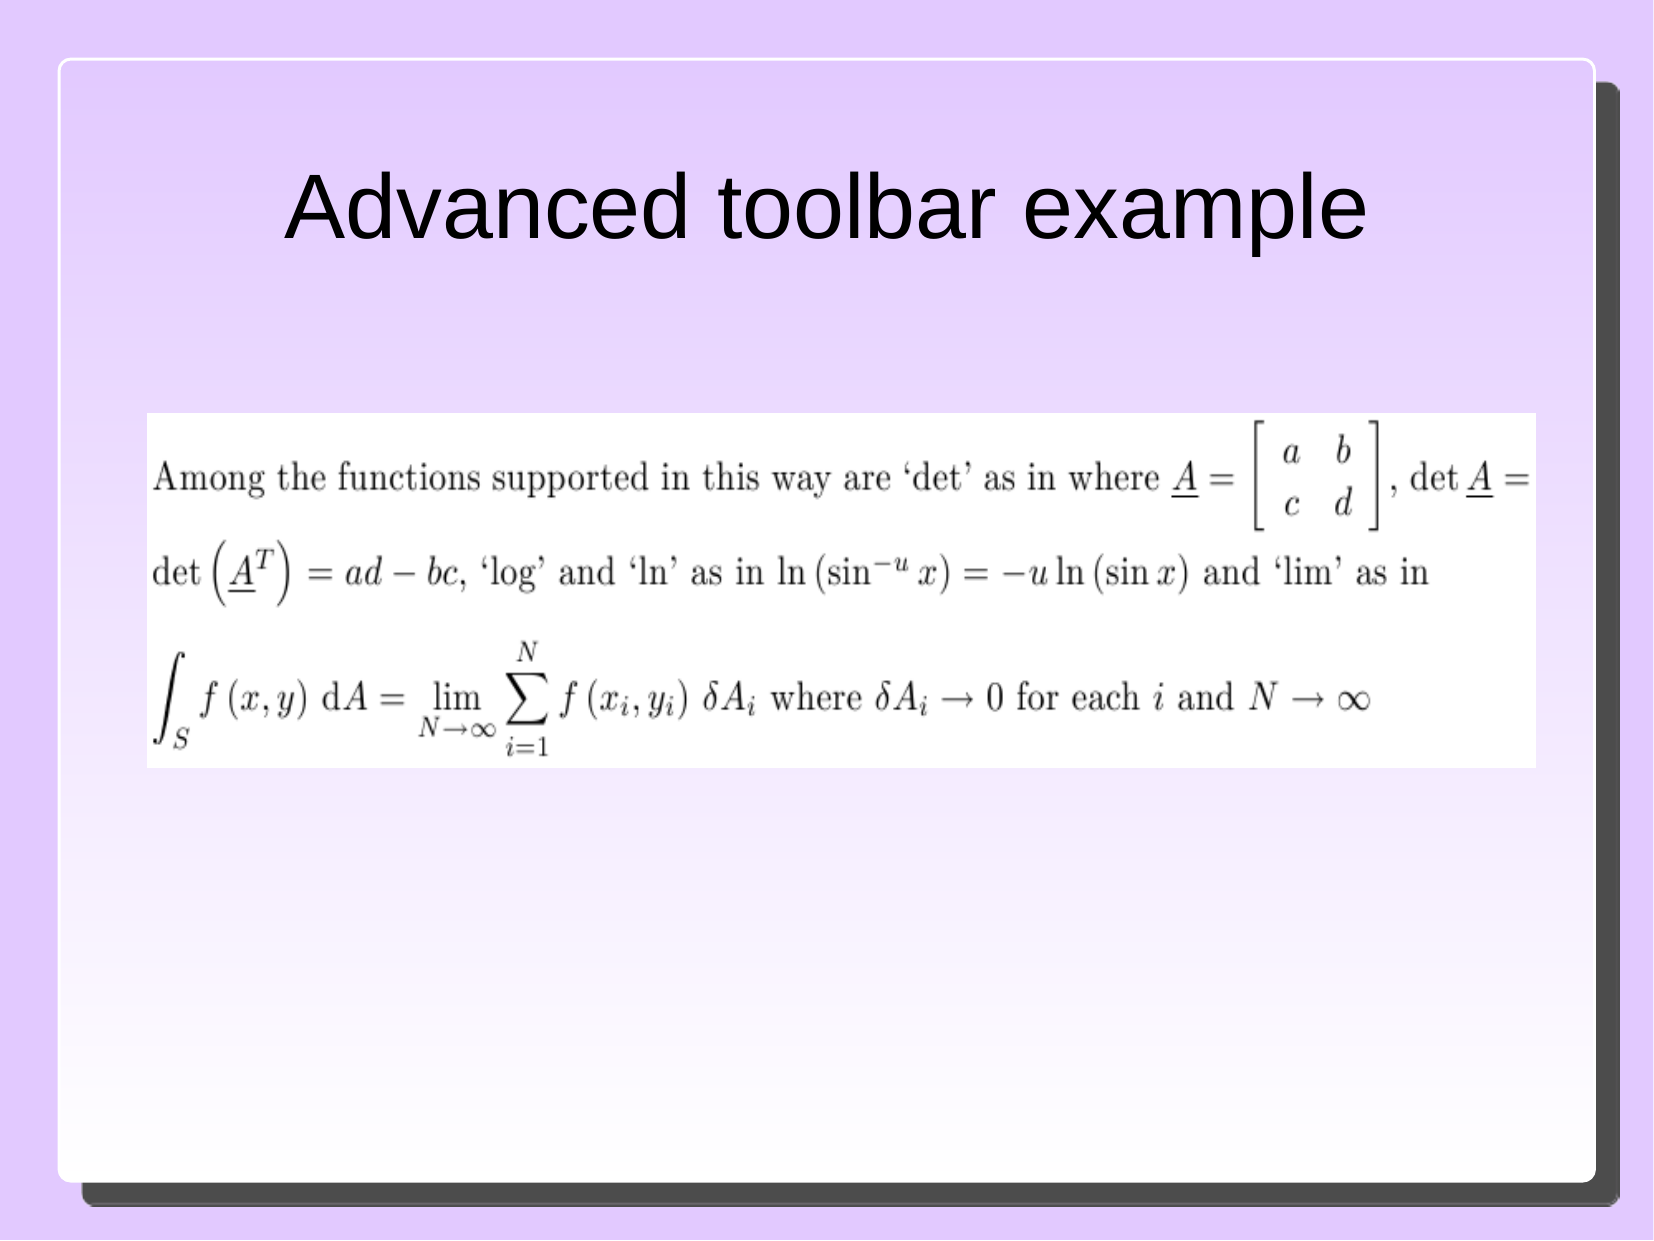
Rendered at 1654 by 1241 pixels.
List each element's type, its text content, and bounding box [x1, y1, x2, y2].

chart [121, 344, 1534, 1127]
picture [147, 413, 1536, 768]
title Advanced toolbar example [121, 102, 1534, 311]
